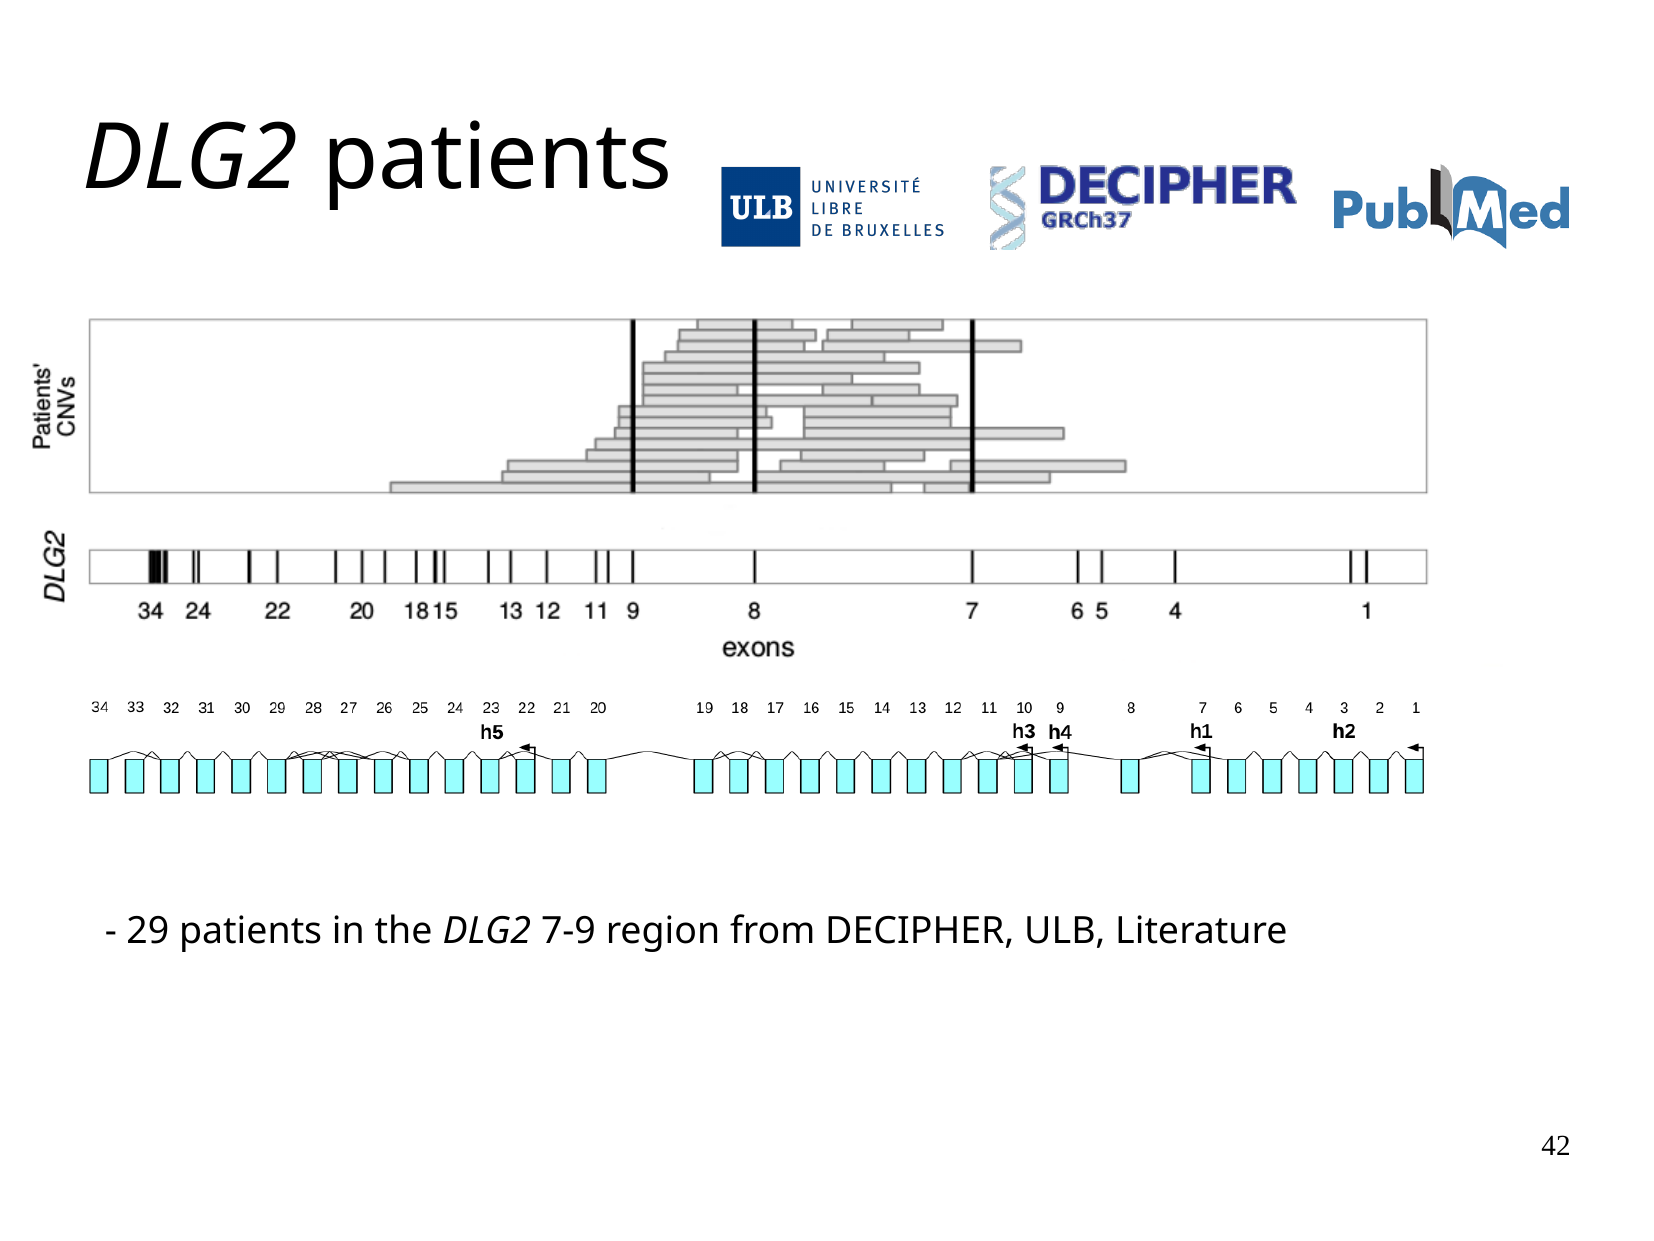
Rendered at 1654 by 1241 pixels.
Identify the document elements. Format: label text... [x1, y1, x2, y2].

picture [989, 164, 1308, 250]
title DLG2 patients [82, 49, 1571, 257]
picture [1334, 164, 1569, 249]
text_box - 29 patients in the DLG2 7-9 region from DECIPHER, ULB, Literature [90, 870, 1292, 1138]
picture [719, 164, 947, 249]
picture [17, 300, 1638, 850]
